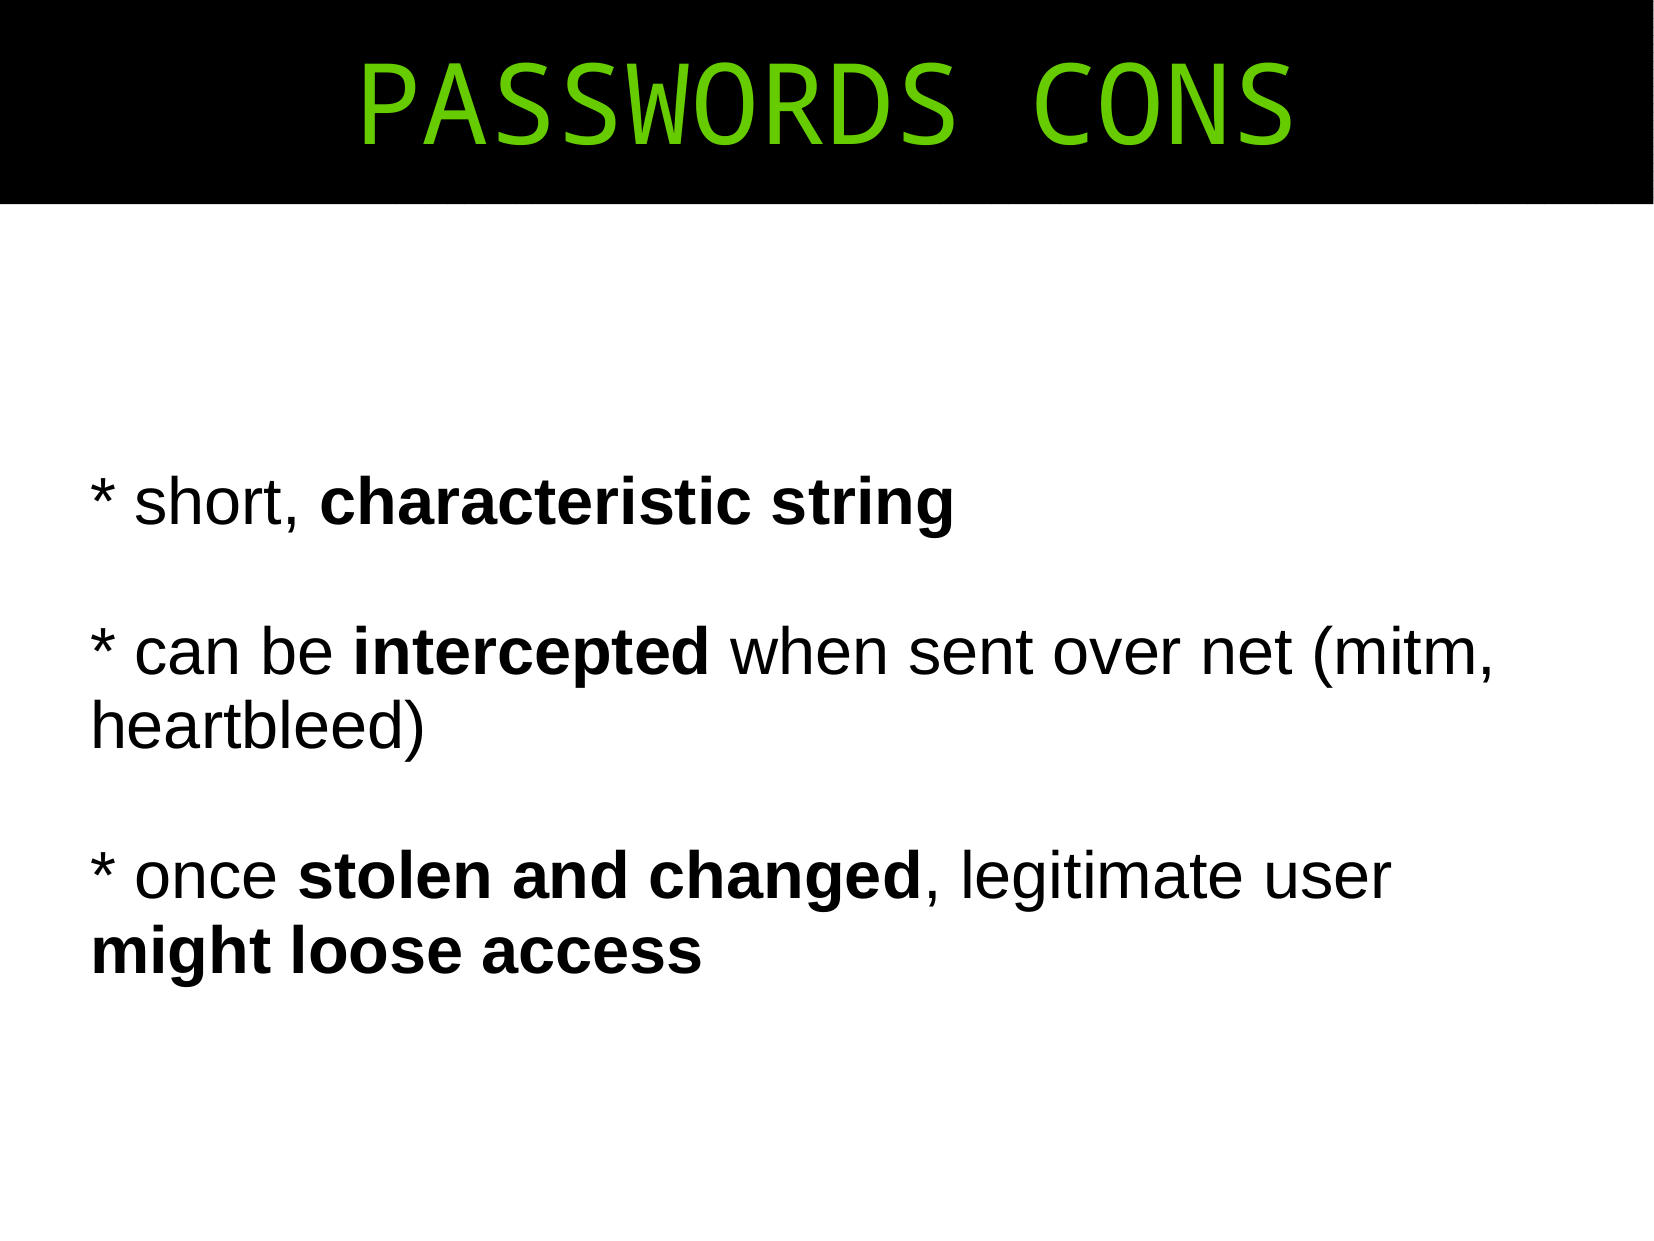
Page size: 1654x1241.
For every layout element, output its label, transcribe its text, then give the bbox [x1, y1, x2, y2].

title PASSWORDS CONS [0, 0, 1654, 205]
subtitle * short, characteristic string * can be intercepted when sent over net (mitm, heartbleed) * once stolen and changed, legitimate user might loose access [90, 305, 1561, 1146]
